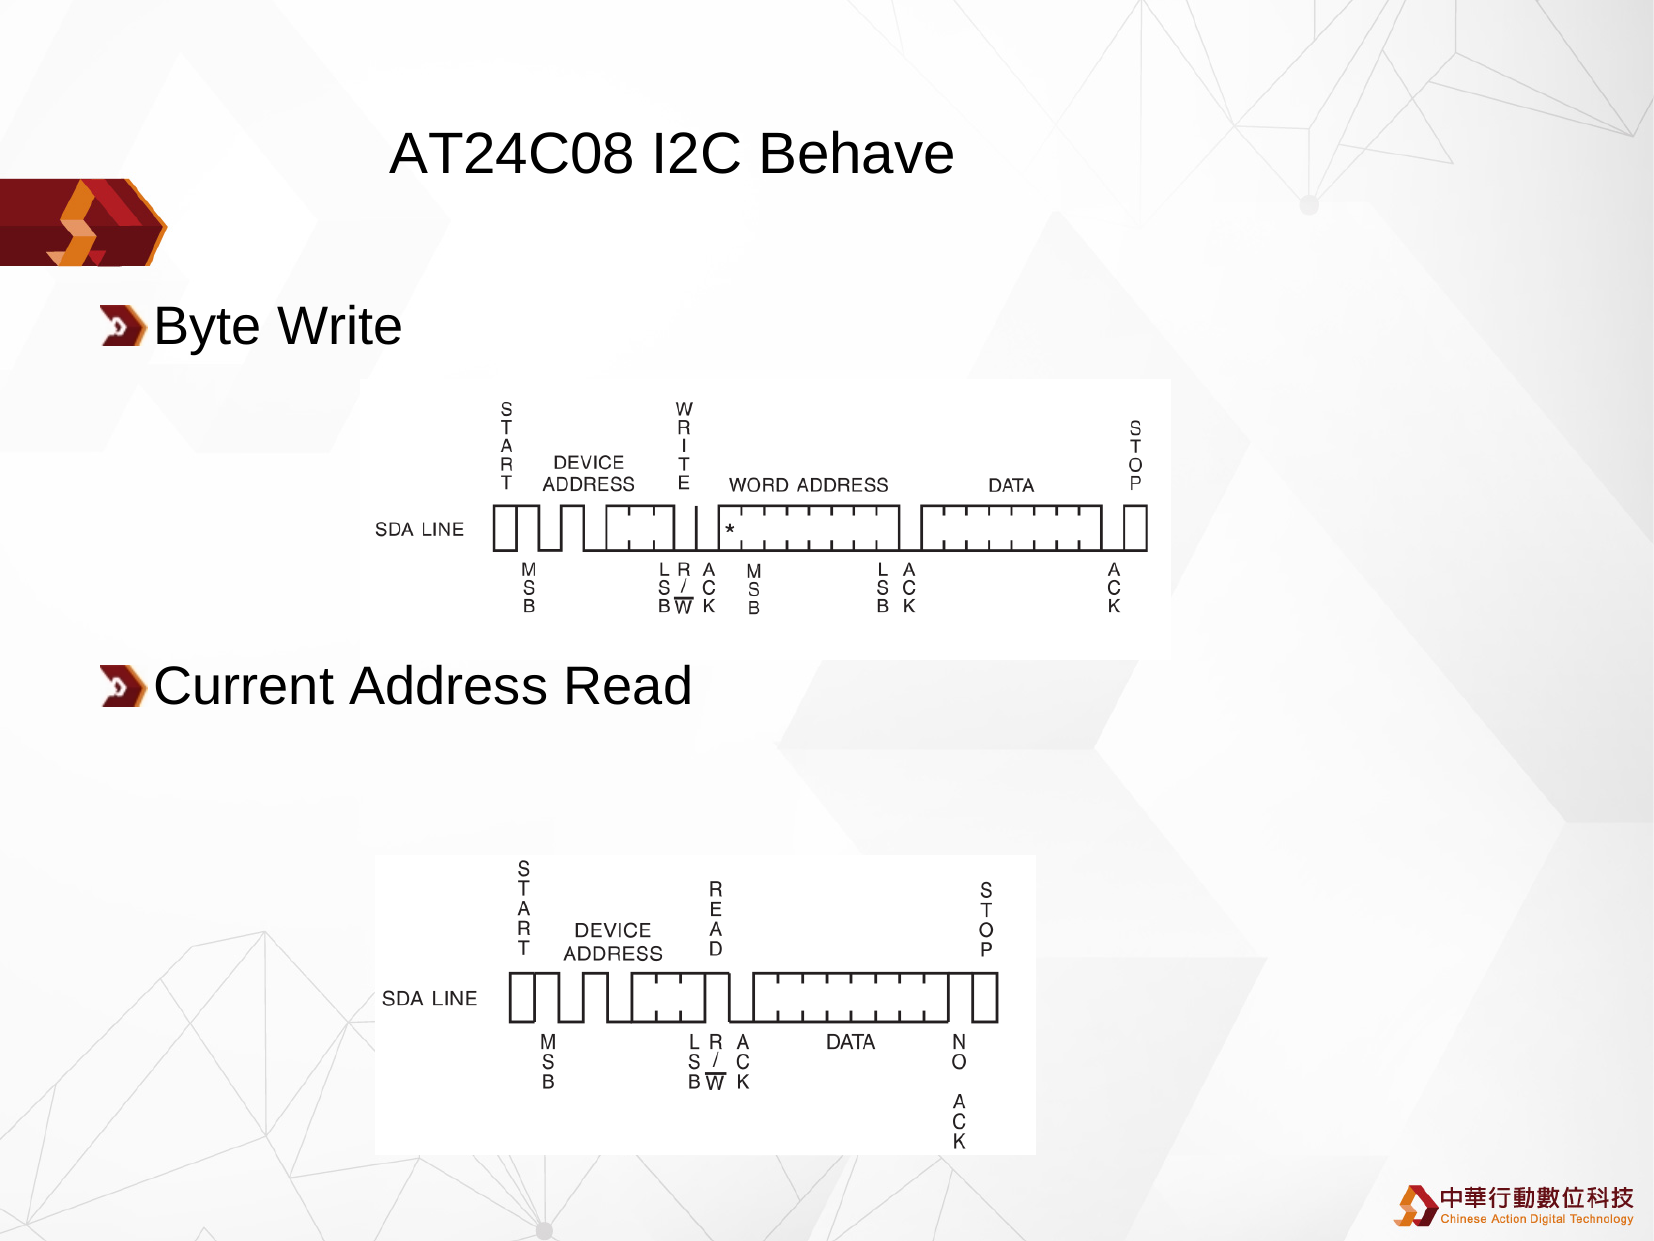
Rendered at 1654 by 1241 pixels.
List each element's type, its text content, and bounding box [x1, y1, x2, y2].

list Byte Write Current Address Read [82, 295, 1571, 1101]
title AT24C08 I2C Behave [82, 94, 1264, 213]
picture [0, 0, 1654, 1241]
